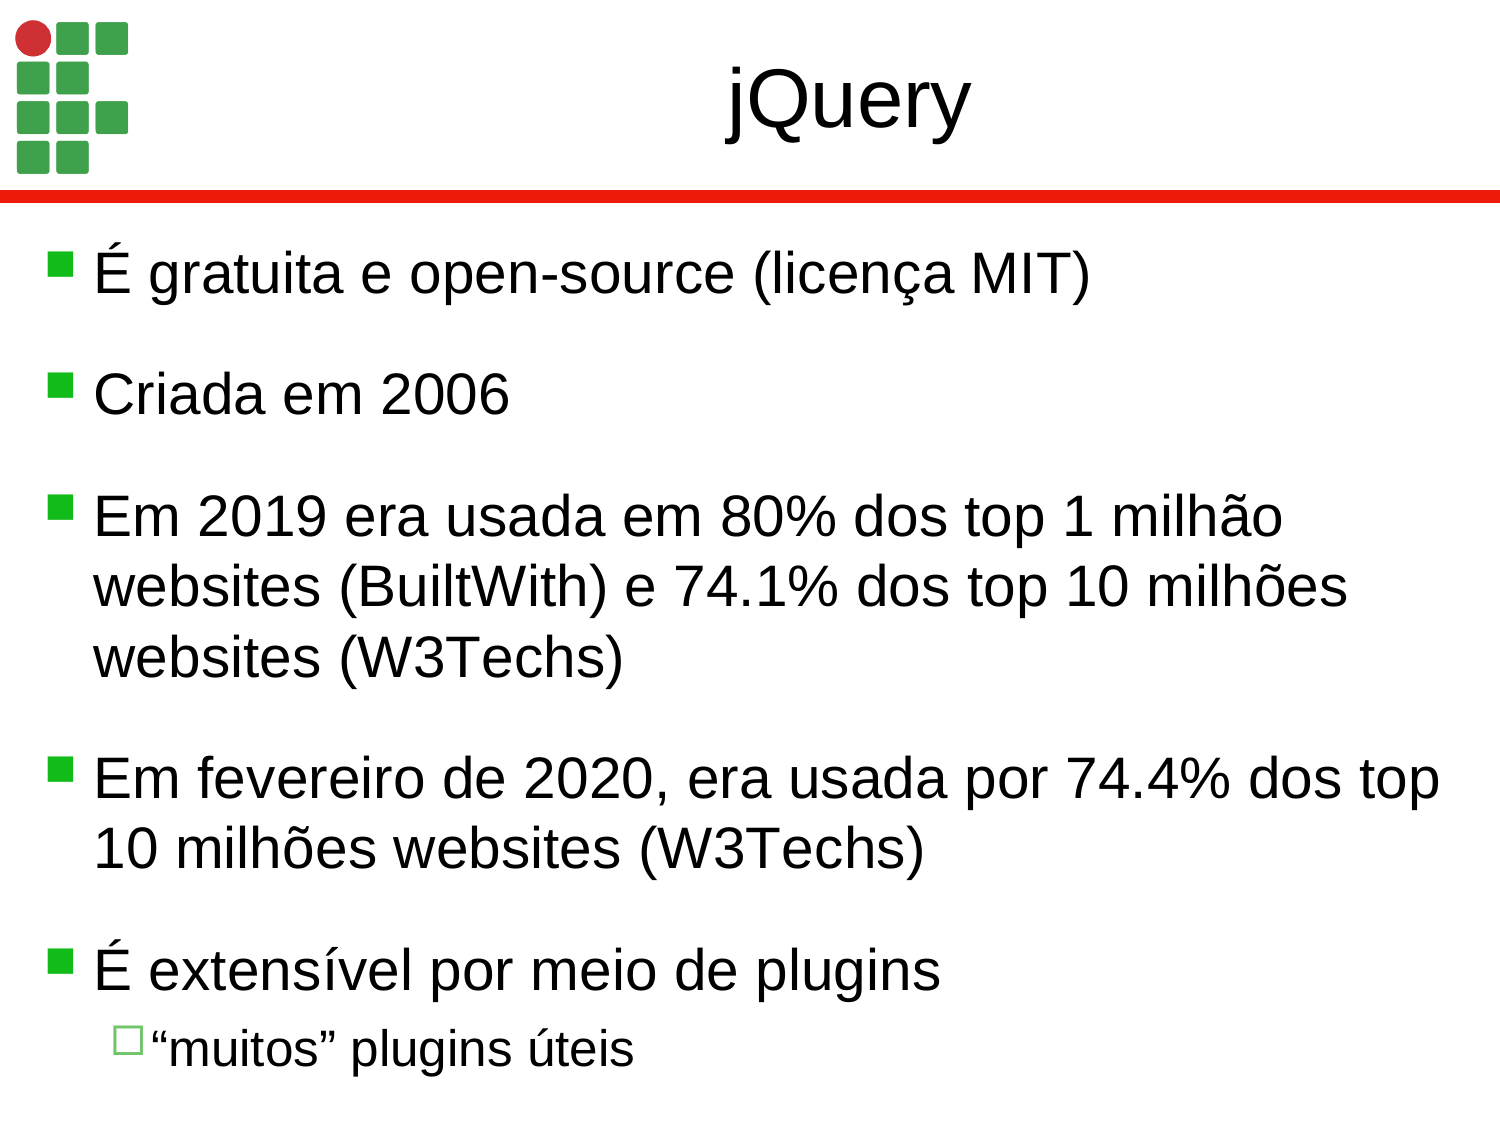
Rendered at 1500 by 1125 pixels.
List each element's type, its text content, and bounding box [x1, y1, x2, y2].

picture [14, 16, 130, 178]
title jQuery [230, 0, 1471, 202]
list É gratuita e open-source (licença MIT) Criada em 2006 Em 2019 era usada em 80% dos top 1 milhão websites (BuiltWith) e 74.1% dos top 10 milhões websites (W3Techs) Em fevereiro de 2020, era usada por 74.4% dos top 10 milhões websites (W3Techs) É extensível por meio de plugins “muitos” plugins úteis [29, 207, 1471, 1087]
